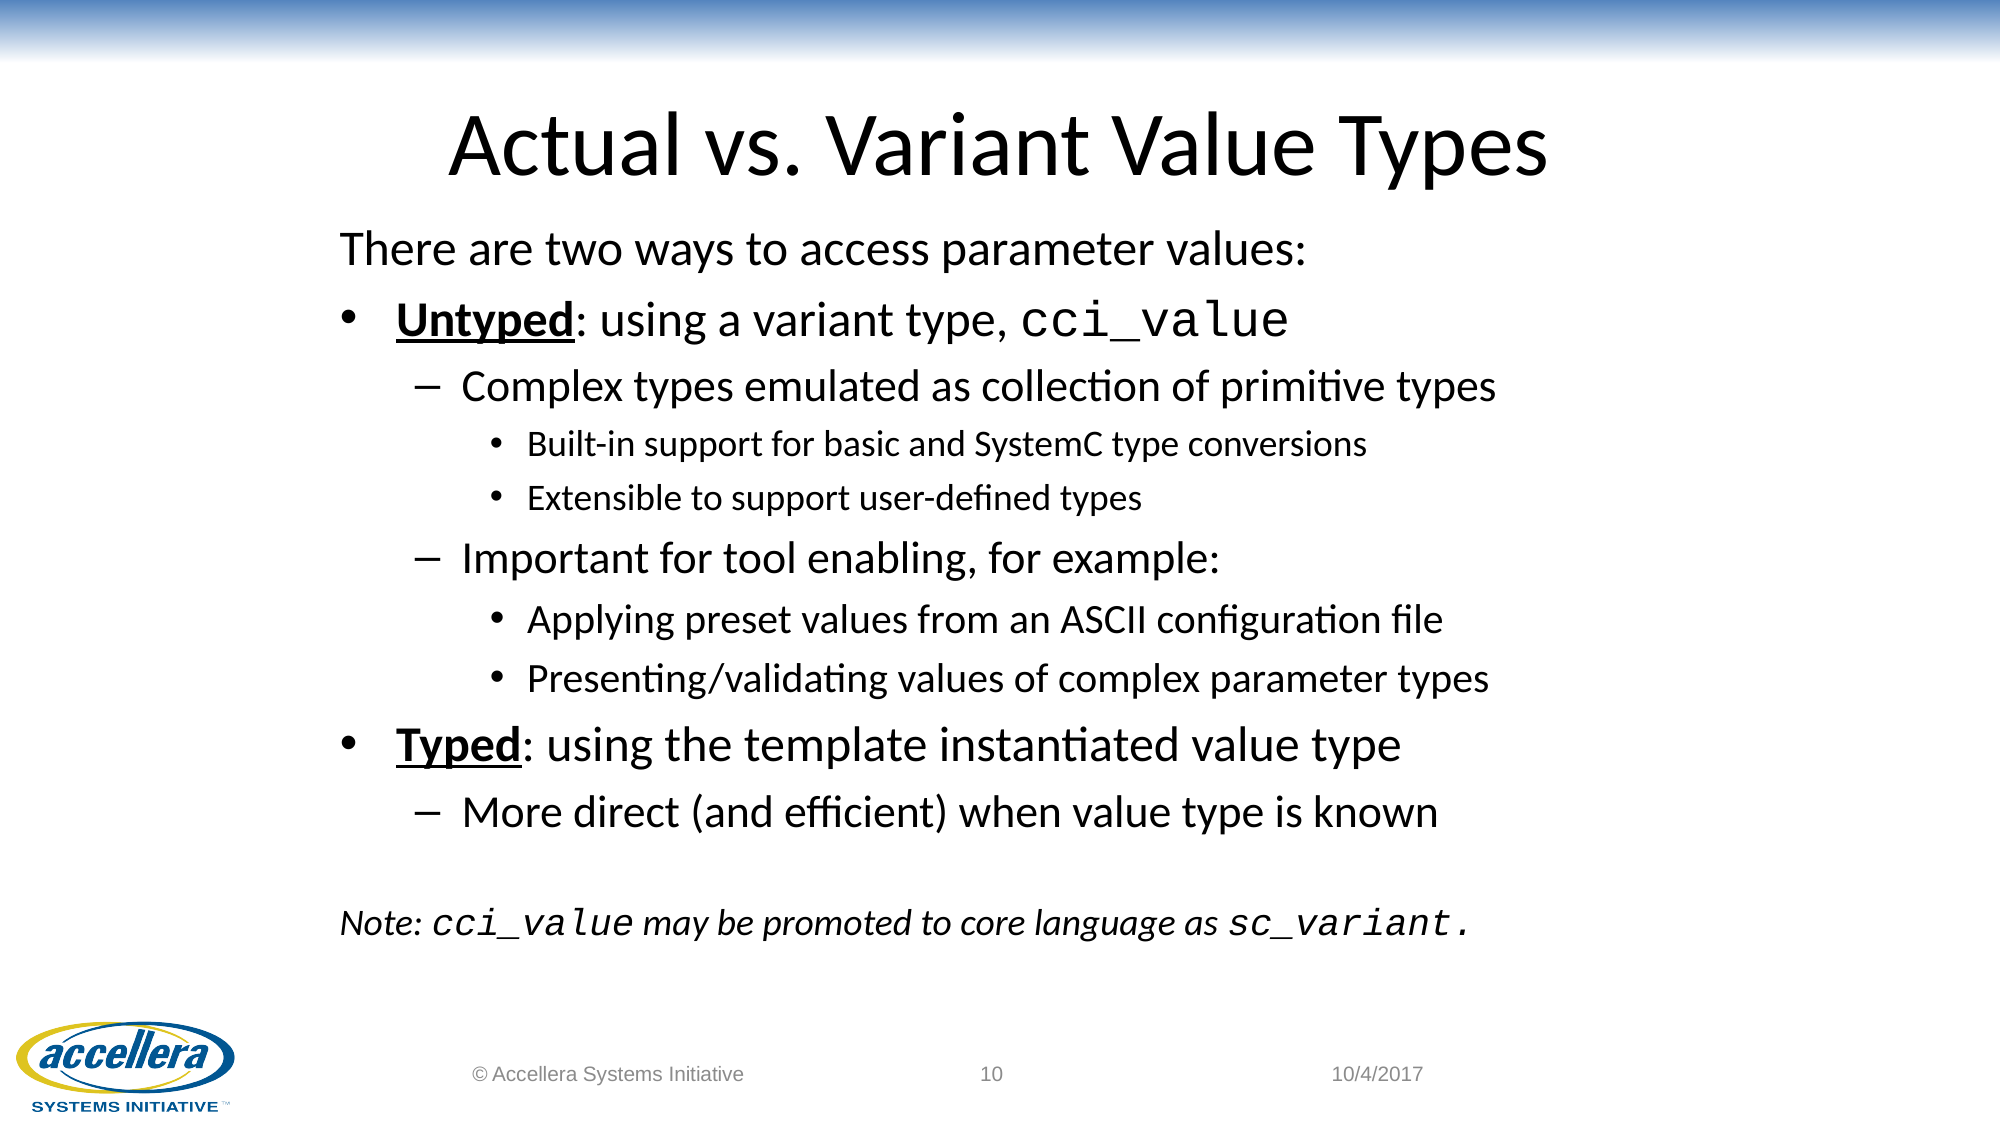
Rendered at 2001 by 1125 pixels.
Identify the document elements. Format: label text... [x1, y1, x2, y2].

slide_number <number> [850, 1042, 1184, 1103]
title Actual vs. Variant Value Types [99, 45, 1900, 233]
text_box There are two ways to access parameter values: Untyped: using a variant type, cci_value Complex types emulated as collection of primitive types Built-in support for basic and SystemC type conversions Extensible to support user-defined types Important for tool enabling, for example: Applying preset values from an ASCII configuration file Presenting/validating values of complex parameter types Typed: using the template instantiated value type More direct (and efficient) when value type is known Note: cci_value may be promoted to core language as sc_variant. [324, 207, 1728, 1035]
picture [16, 1021, 235, 1112]
footer © Accellera Systems Initiative [366, 1042, 850, 1103]
slide_number 10/4/2017 [1316, 1042, 1550, 1103]
